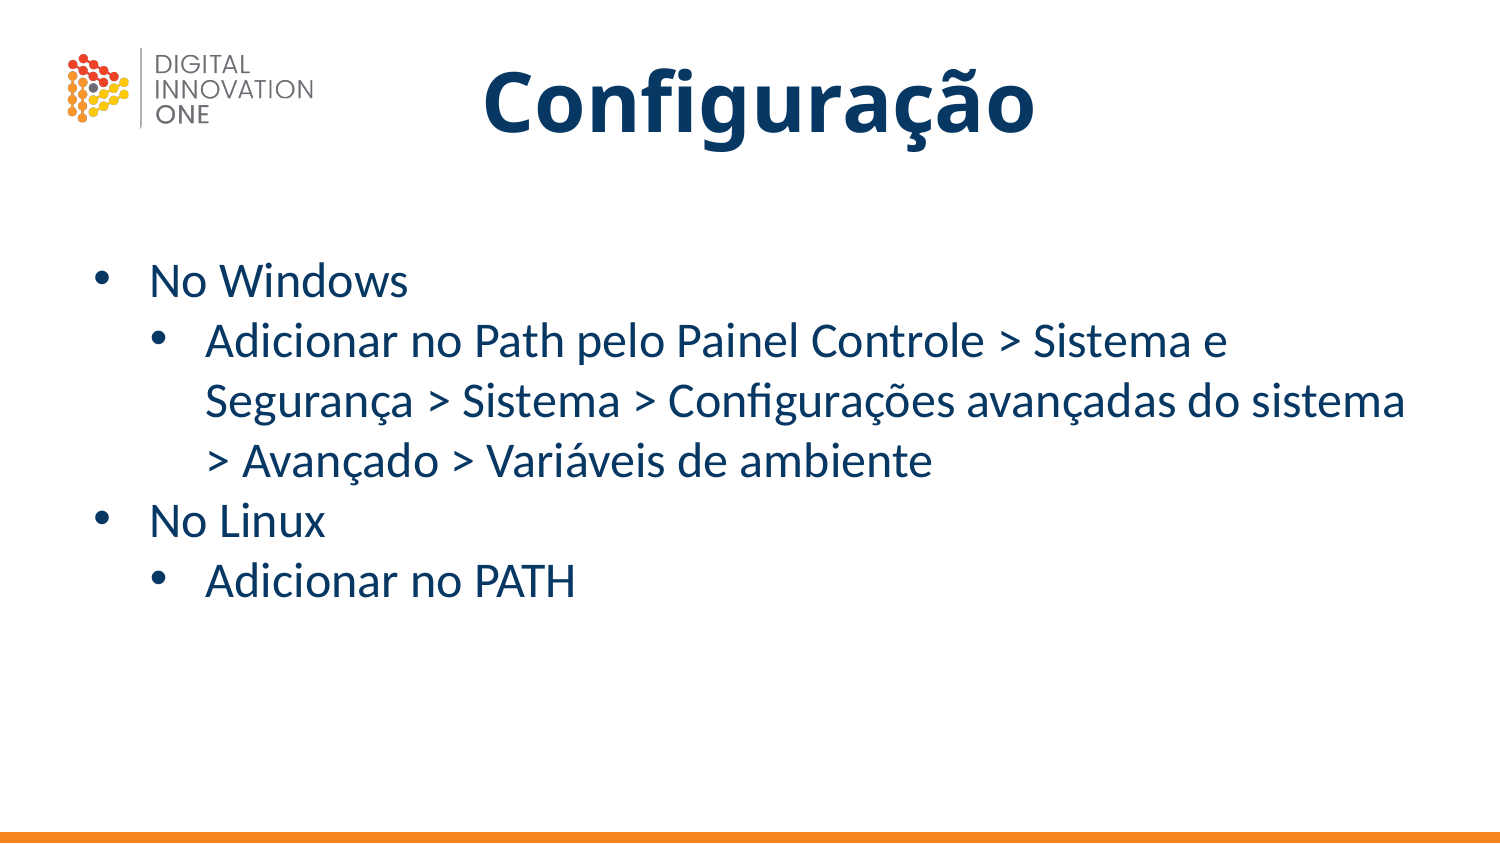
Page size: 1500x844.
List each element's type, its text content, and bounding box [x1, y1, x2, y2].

subtitle Configuração [51, 50, 1449, 148]
picture [51, 39, 330, 137]
text_box No Windows Adicionar no Path pelo Painel Controle > Sistema e Segurança > Sistema > Configurações avançadas do sistema > Avançado > Variáveis de ambiente No Linux Adicionar no PATH [65, 232, 1457, 750]
text_box [0, 832, 1500, 843]
